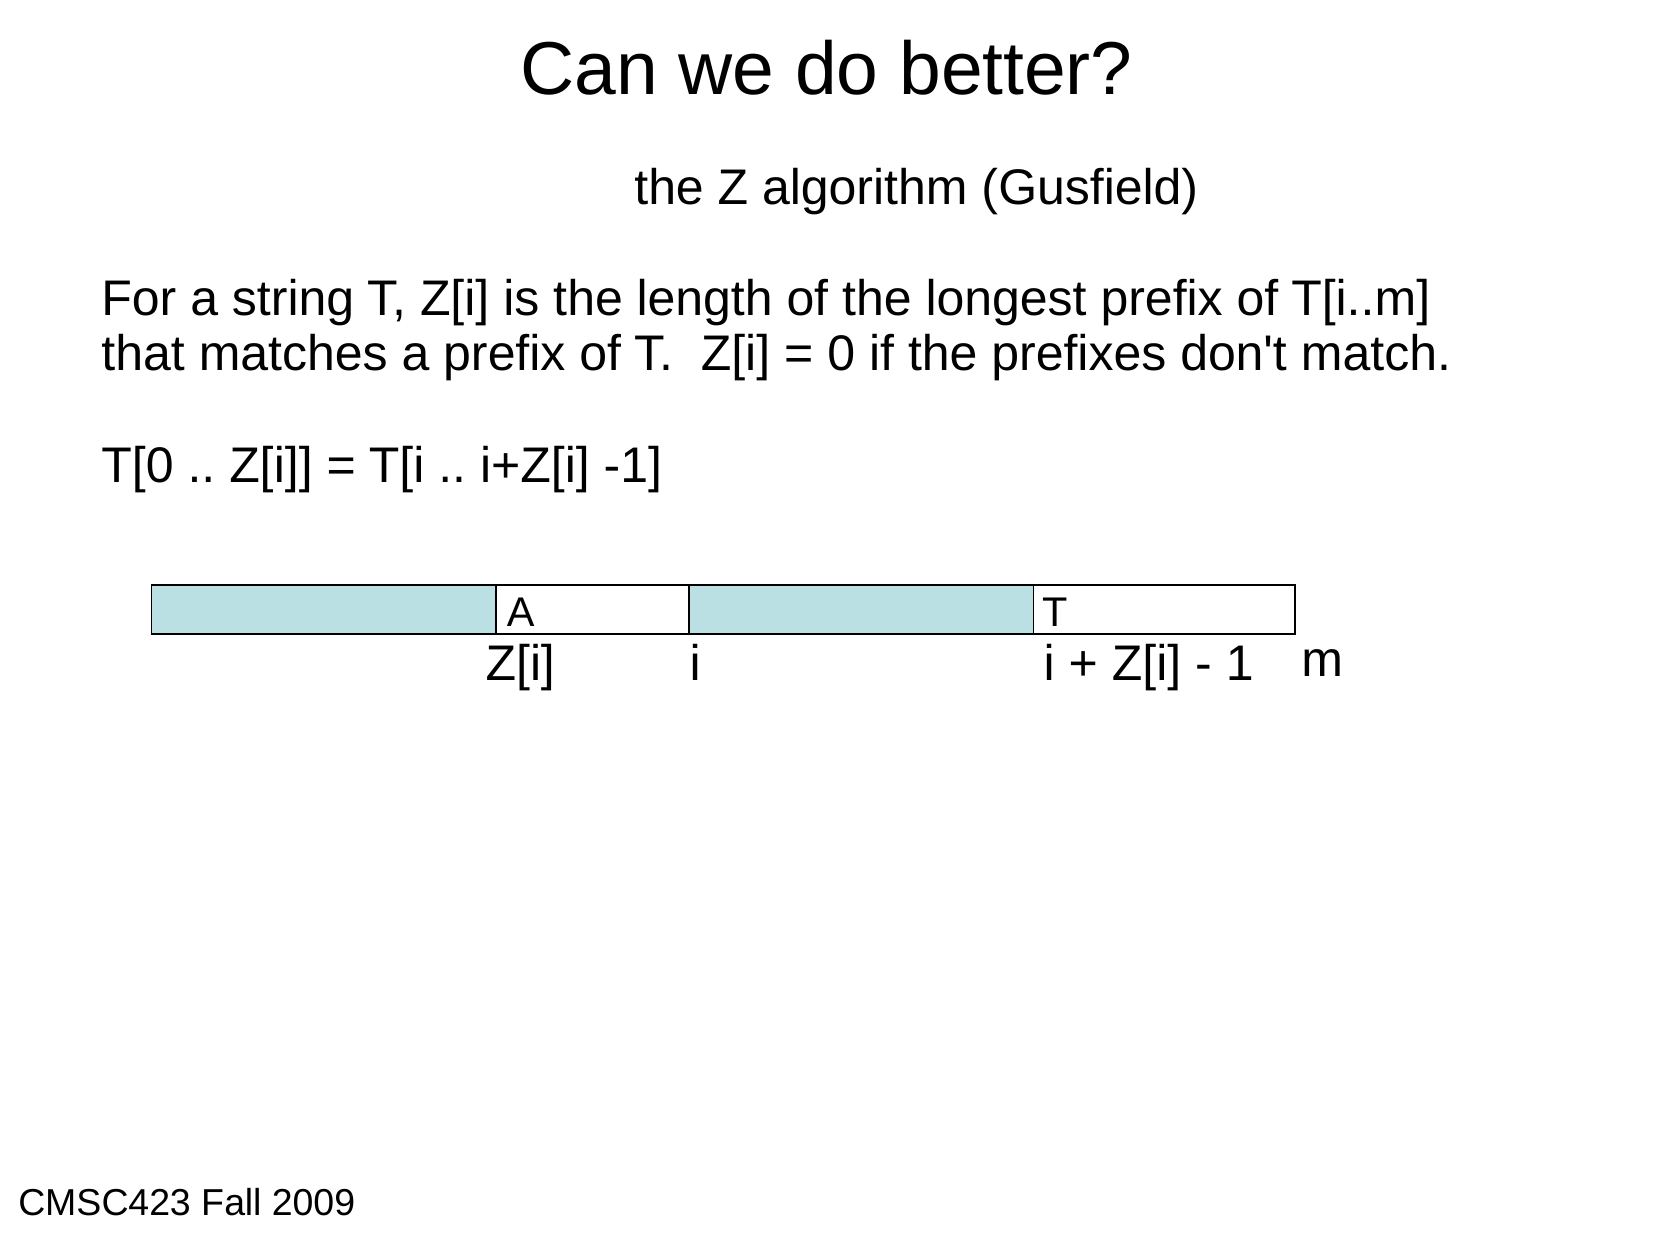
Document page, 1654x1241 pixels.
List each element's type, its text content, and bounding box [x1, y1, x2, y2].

title Can we do better? [0, 10, 1654, 127]
text_box T [1027, 581, 1083, 644]
text_box [151, 585, 492, 634]
text_box Z[i] [470, 627, 571, 699]
text_box m [1286, 623, 1358, 695]
text_box For a string T, Z[i] is the length of the longest prefix of T[i..m] that matches a prefix of T. Z[i] = 0 if the prefixes don't match. T[0 .. Z[i]] = T[i .. i+Z[i] -1] [86, 262, 1468, 501]
text_box i [674, 627, 716, 699]
text_box [688, 585, 1027, 634]
text_box A [492, 581, 550, 644]
text_box i + Z[i] - 1 [1028, 627, 1269, 699]
text_box the Z algorithm (Gusfield) [619, 152, 1214, 224]
